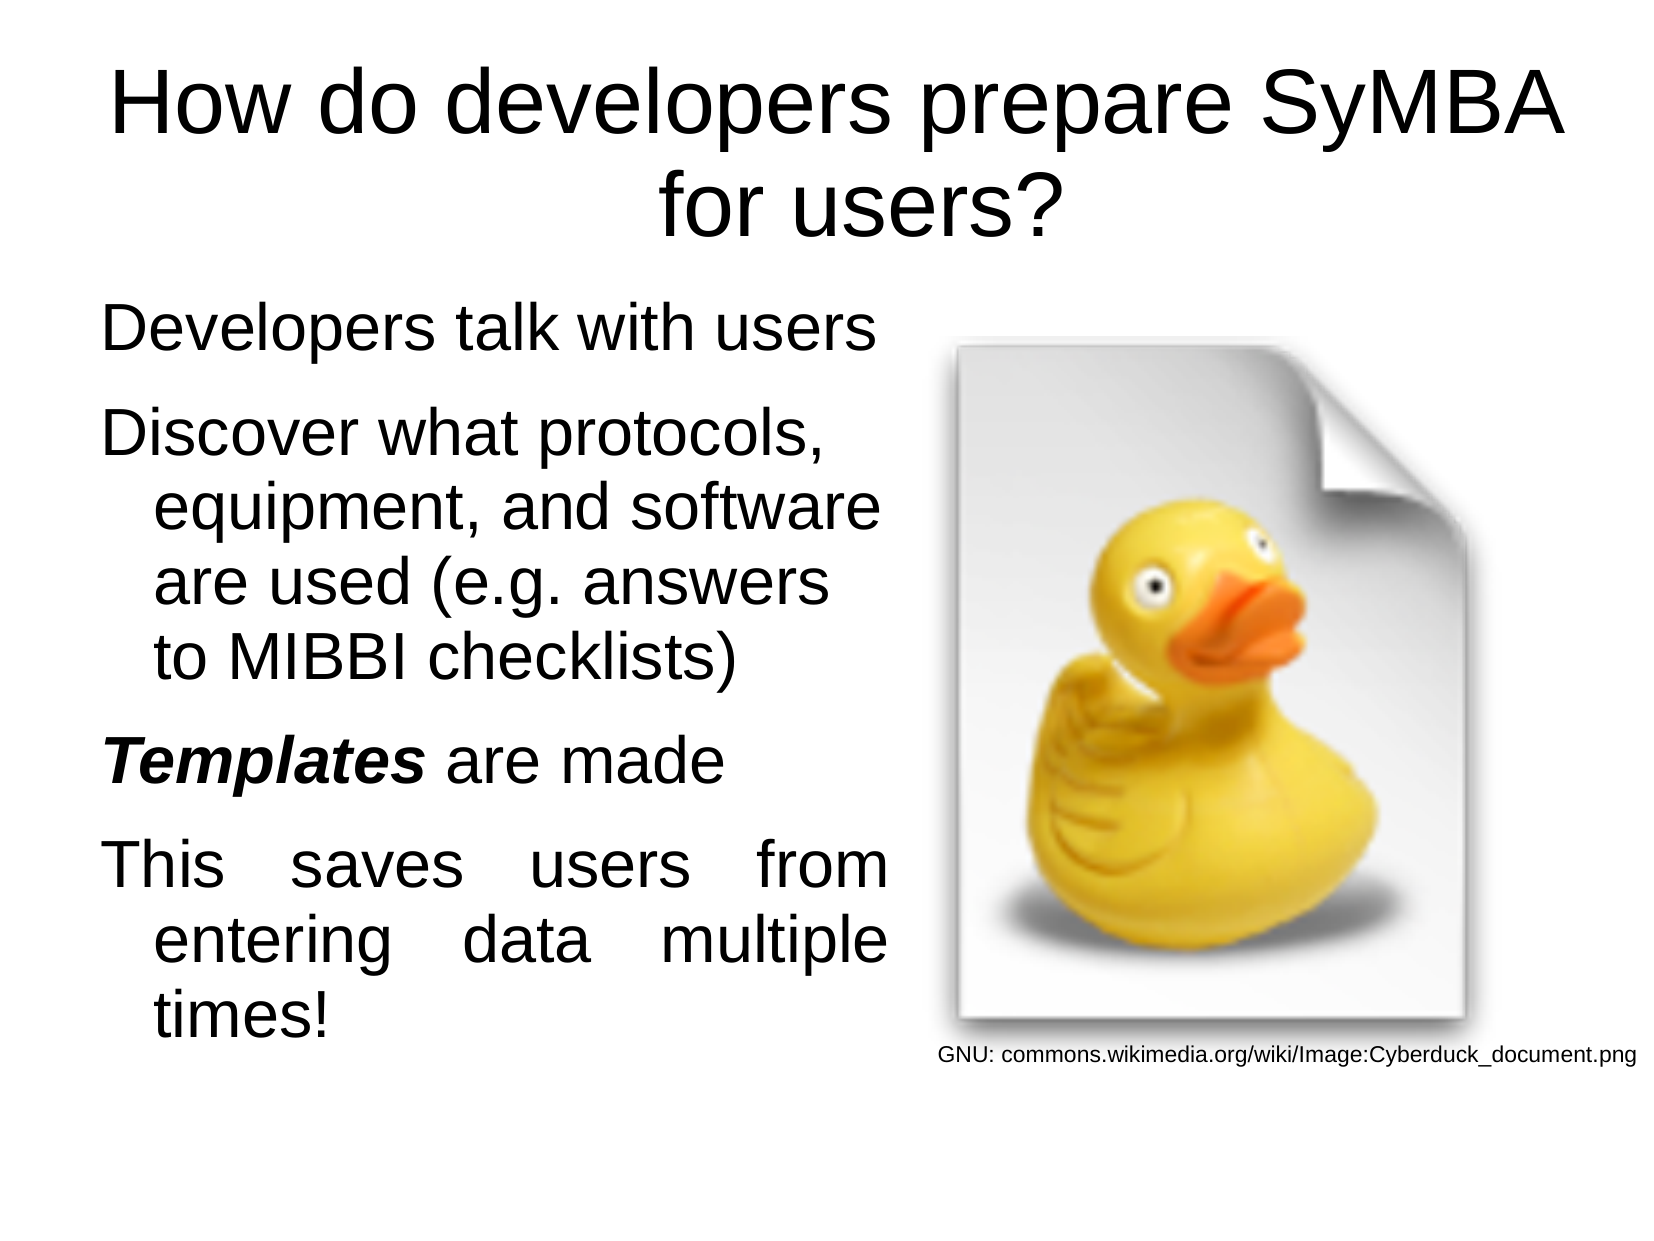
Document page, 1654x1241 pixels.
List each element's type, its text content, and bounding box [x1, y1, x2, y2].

list Developers talk with users Discover what protocols, equipment, and software are used (e.g. answers to MIBBI checklists) Templates are made This saves users from entering data multiple times! [82, 290, 891, 1211]
title How do developers prepare SyMBA for users? [82, 39, 1571, 267]
picture [845, 336, 1572, 1063]
text_box GNU: commons.wikimedia.org/wiki/Image:Cyberduck_document.png [922, 1034, 1653, 1079]
